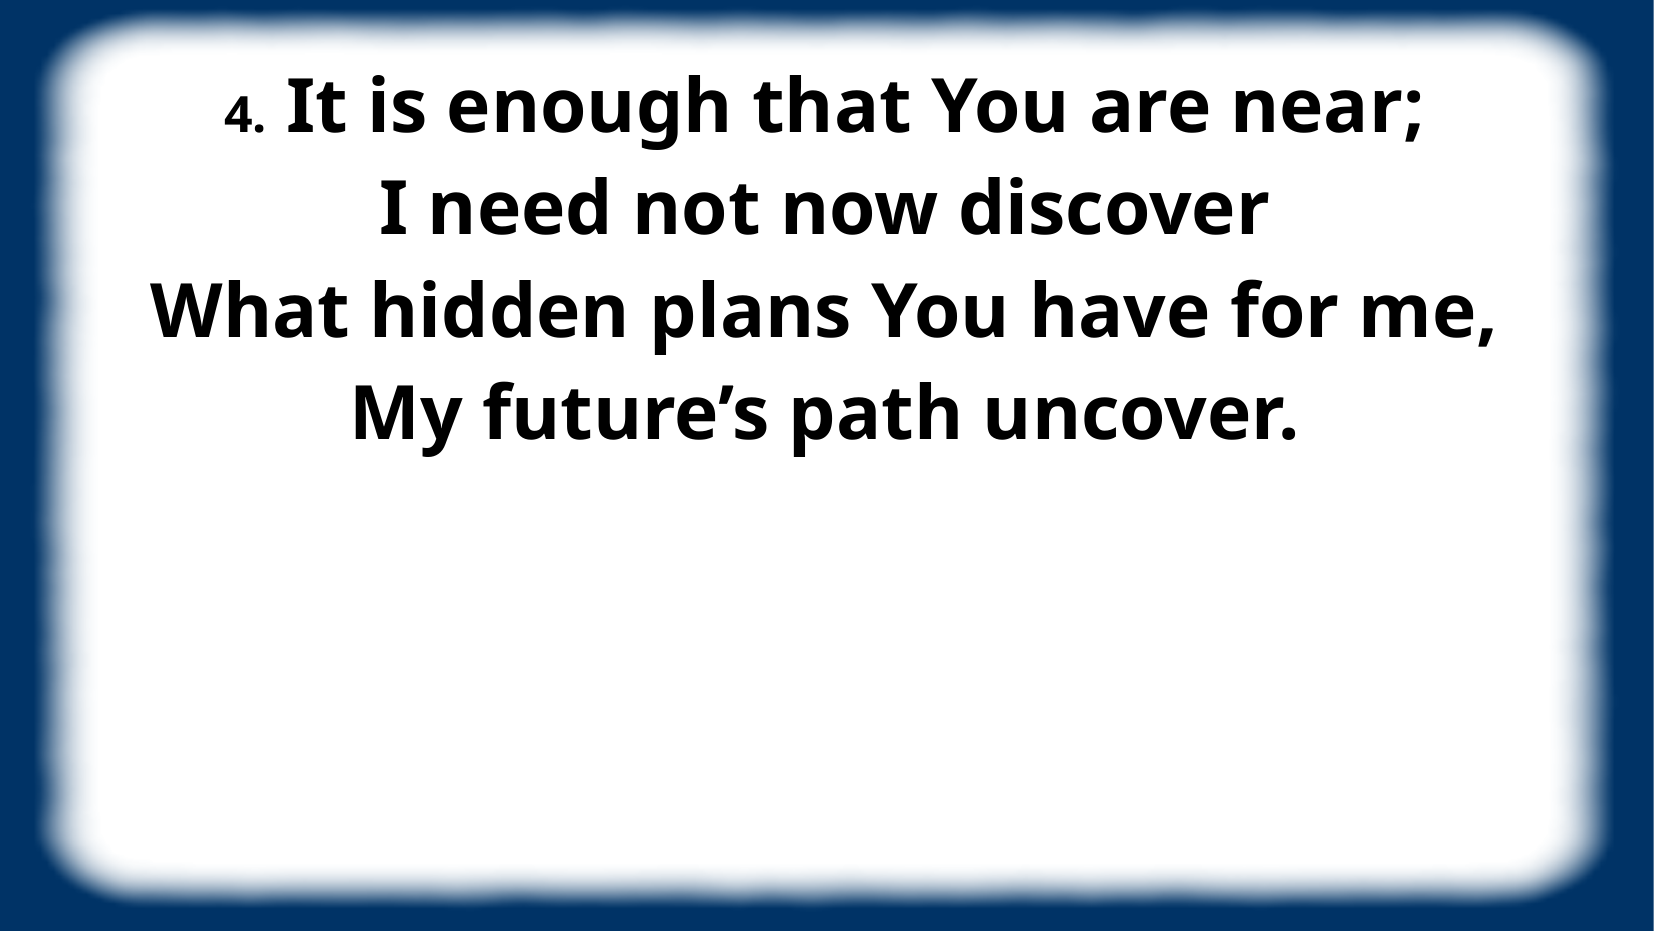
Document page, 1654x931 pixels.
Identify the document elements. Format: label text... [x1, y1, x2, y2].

picture [0, 0, 1654, 931]
text_box 4. It is enough that You are near; I need not now discover What hidden plans You have for me, My future’s path uncover. [105, 45, 1546, 460]
